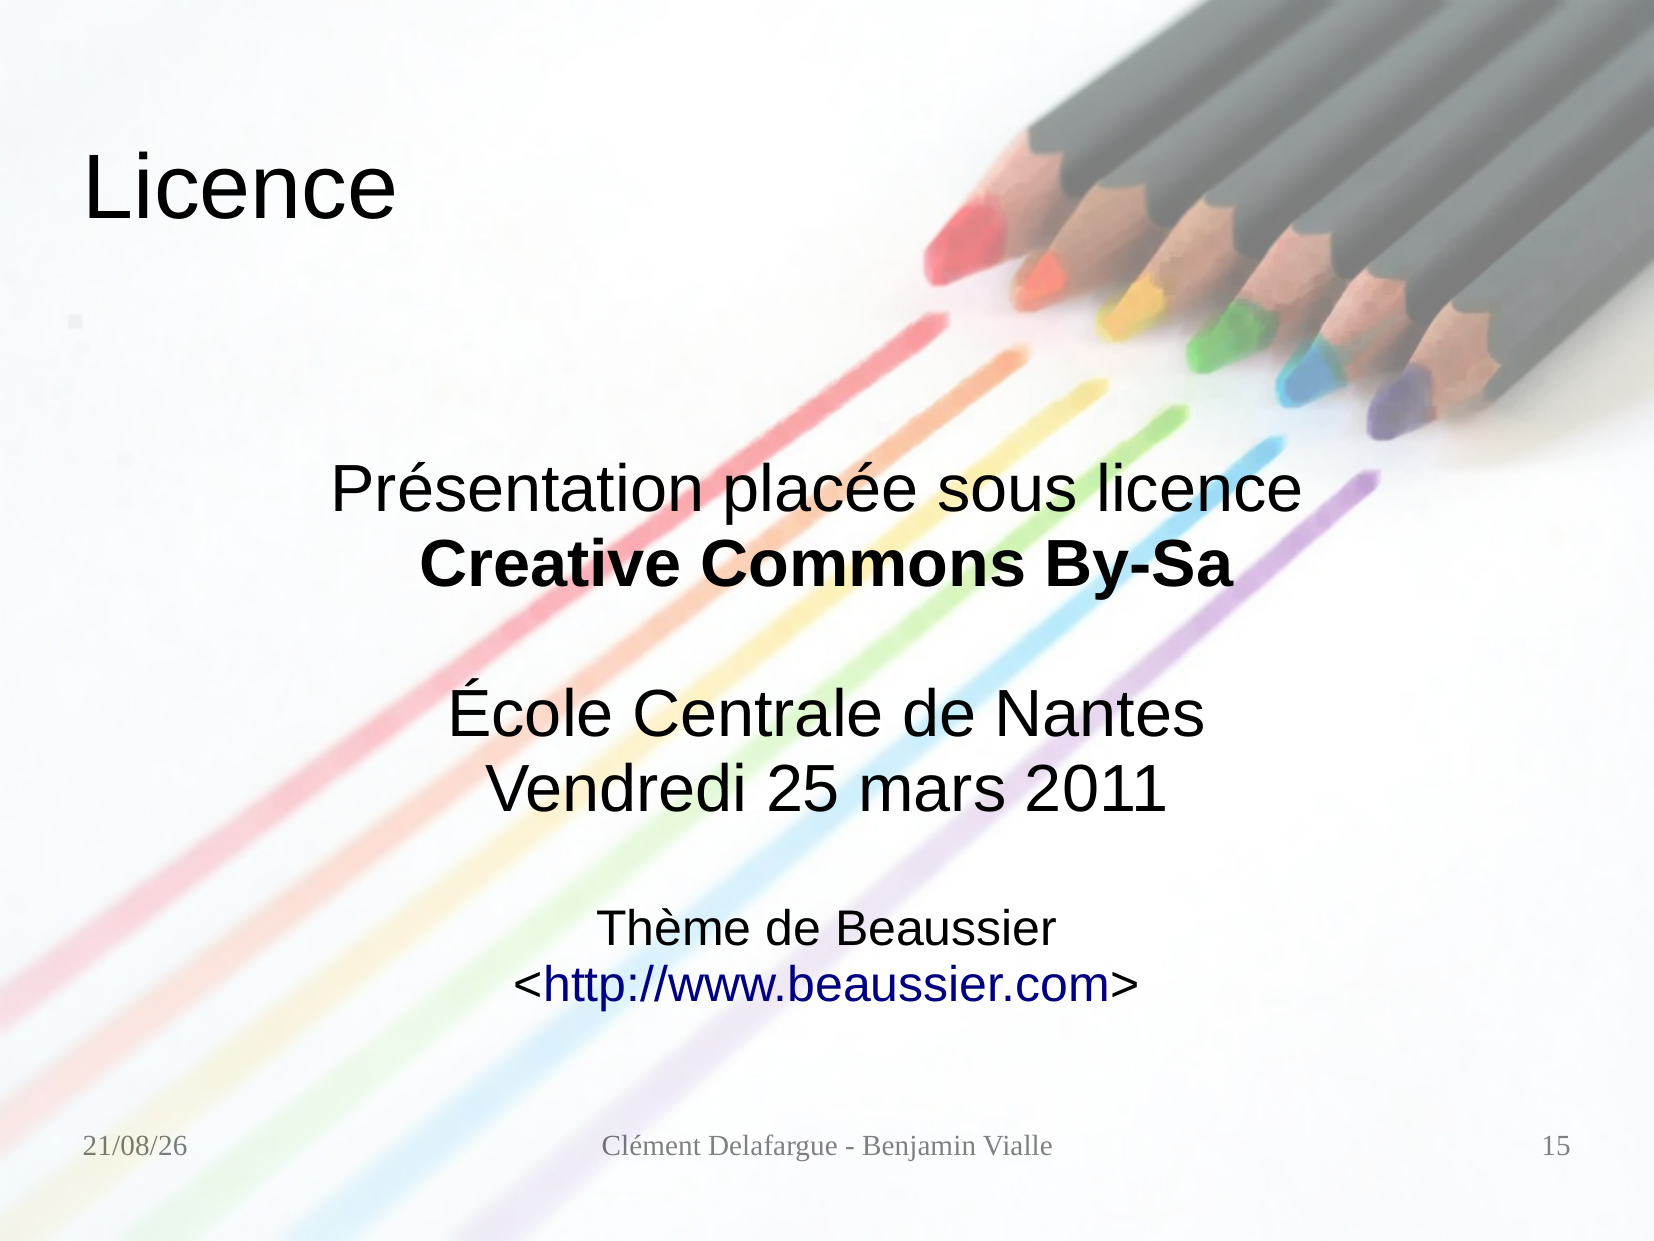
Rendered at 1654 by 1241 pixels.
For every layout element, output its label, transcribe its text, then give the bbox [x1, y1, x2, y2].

picture [1011, 1141, 1023, 1155]
picture [882, 1141, 893, 1155]
picture [811, 1142, 824, 1155]
picture [962, 1141, 975, 1155]
picture [863, 1136, 880, 1155]
picture [602, 1136, 619, 1155]
title Licence [82, 56, 1093, 318]
picture [787, 1141, 795, 1155]
picture [112, 1136, 120, 1155]
picture [931, 1141, 952, 1155]
picture [1544, 1136, 1554, 1155]
picture [825, 1141, 836, 1155]
picture [743, 1135, 750, 1155]
picture [730, 1141, 741, 1155]
picture [774, 1141, 786, 1155]
picture [173, 1136, 186, 1155]
subtitle Présentation placée sous licence Creative Commons By-Sa École Centrale de Nantes Vendredi 25 mars 2011 Thème de Beaussier <http://www.beaussier.com> [82, 361, 1571, 1102]
picture [908, 1142, 914, 1161]
picture [1040, 1141, 1051, 1155]
picture [692, 1139, 700, 1155]
picture [1003, 1142, 1010, 1155]
picture [751, 1141, 763, 1155]
picture [121, 1136, 133, 1155]
picture [1558, 1136, 1569, 1155]
picture [1024, 1135, 1031, 1155]
picture [954, 1142, 961, 1155]
picture [1032, 1135, 1039, 1155]
picture [982, 1136, 1003, 1155]
picture [630, 1141, 641, 1155]
picture [796, 1140, 809, 1161]
picture [643, 1141, 664, 1155]
picture [895, 1141, 908, 1155]
picture [764, 1134, 773, 1155]
picture [666, 1141, 677, 1155]
picture [159, 1136, 171, 1155]
picture [136, 1136, 148, 1155]
picture [622, 1135, 629, 1155]
picture [679, 1141, 692, 1155]
picture [83, 1136, 95, 1155]
picture [149, 1136, 157, 1155]
picture [918, 1141, 930, 1155]
picture [709, 1136, 728, 1155]
picture [100, 1136, 110, 1155]
